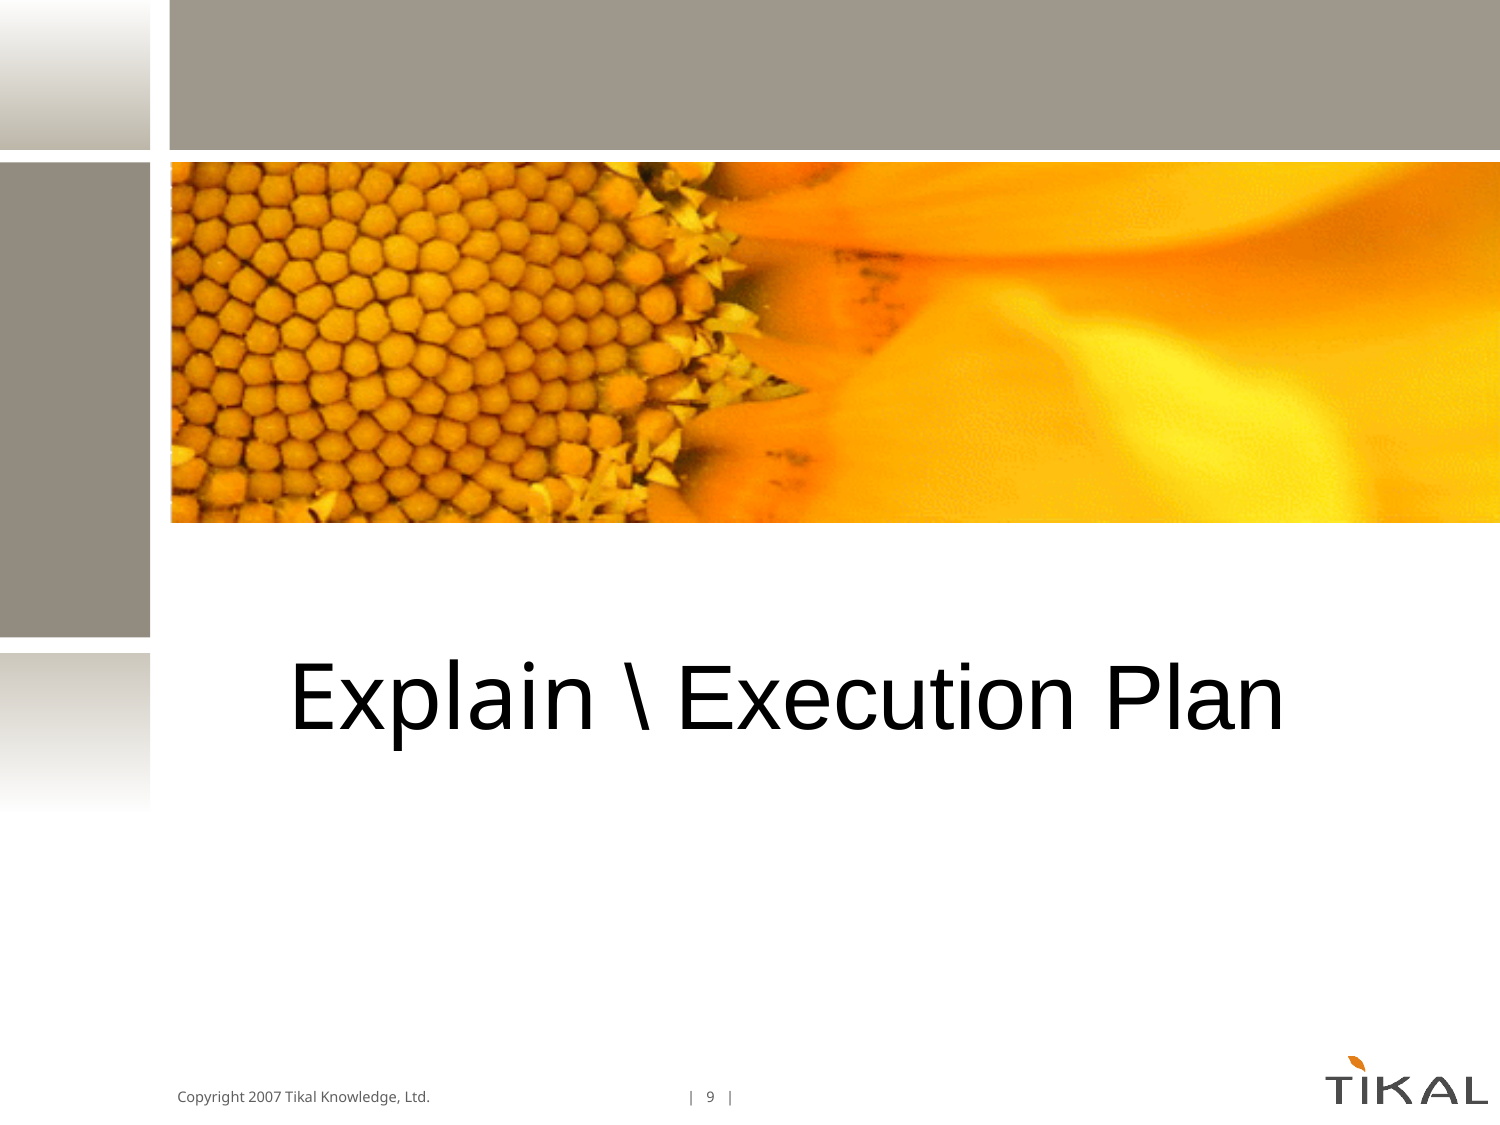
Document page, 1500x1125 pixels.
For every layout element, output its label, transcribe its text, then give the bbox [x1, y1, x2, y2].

picture [170, 162, 1500, 523]
picture [1312, 1034, 1500, 1125]
title Explain \ Execution Plan [187, 591, 1388, 797]
